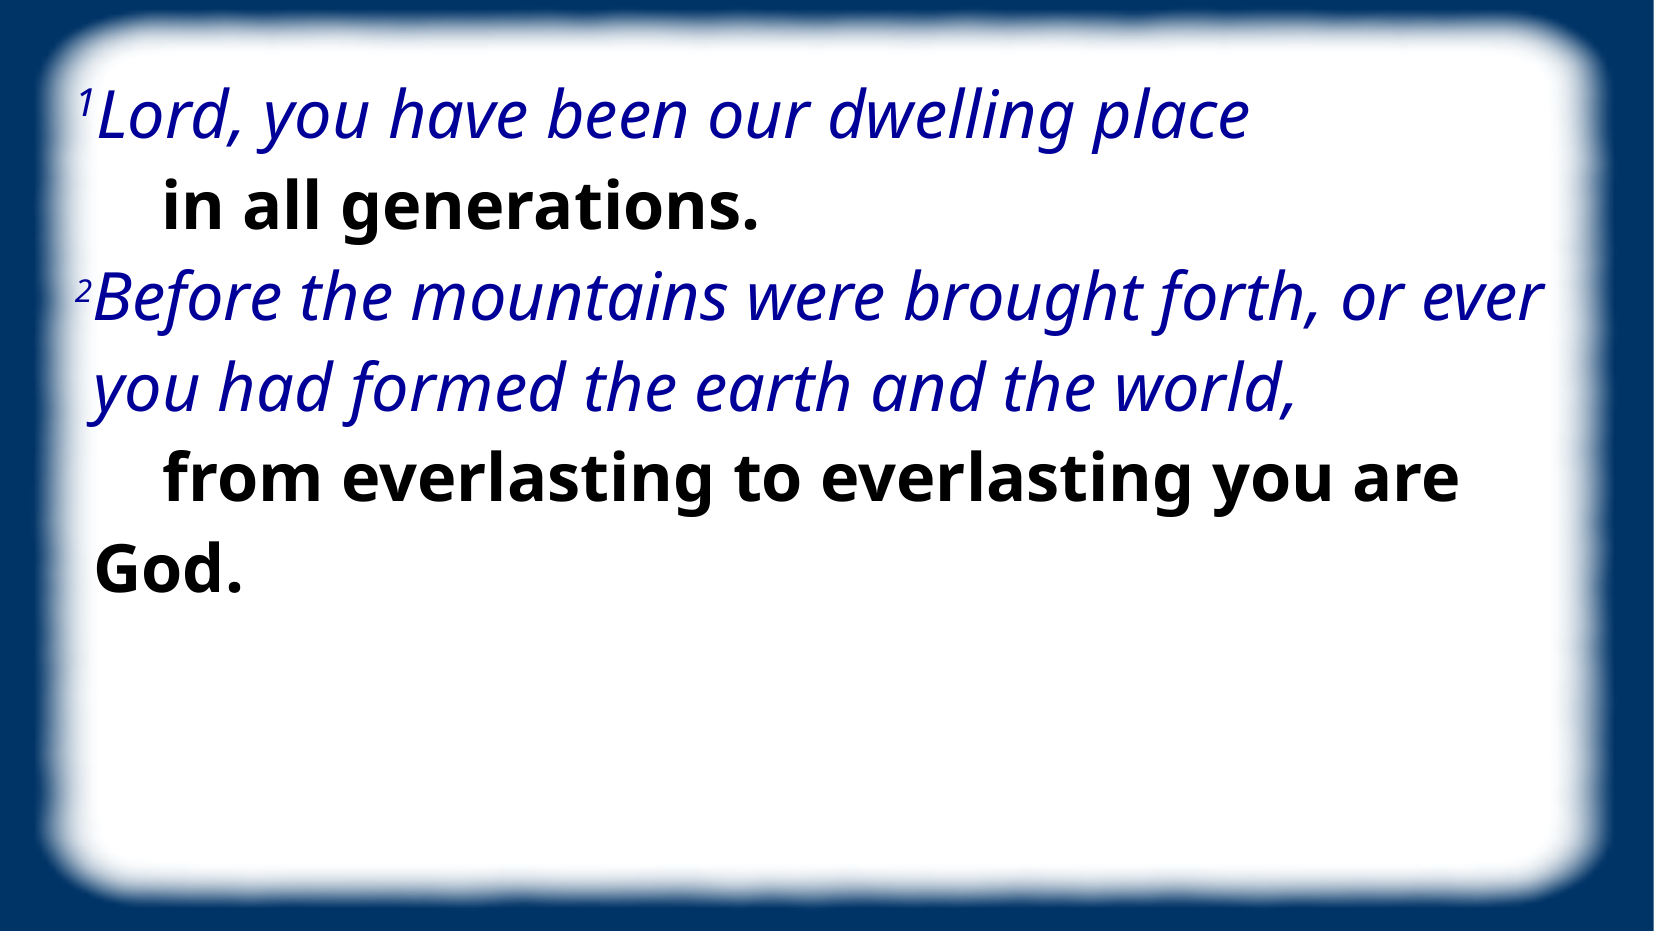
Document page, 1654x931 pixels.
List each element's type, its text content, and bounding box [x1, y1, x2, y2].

picture [0, 0, 1654, 931]
text_box 1Lord, you have been our dwelling place in all generations. 2Before the mountains were brought forth, or ever you had formed the earth and the world, from everlasting to everlasting you are God. [60, 60, 1576, 519]
